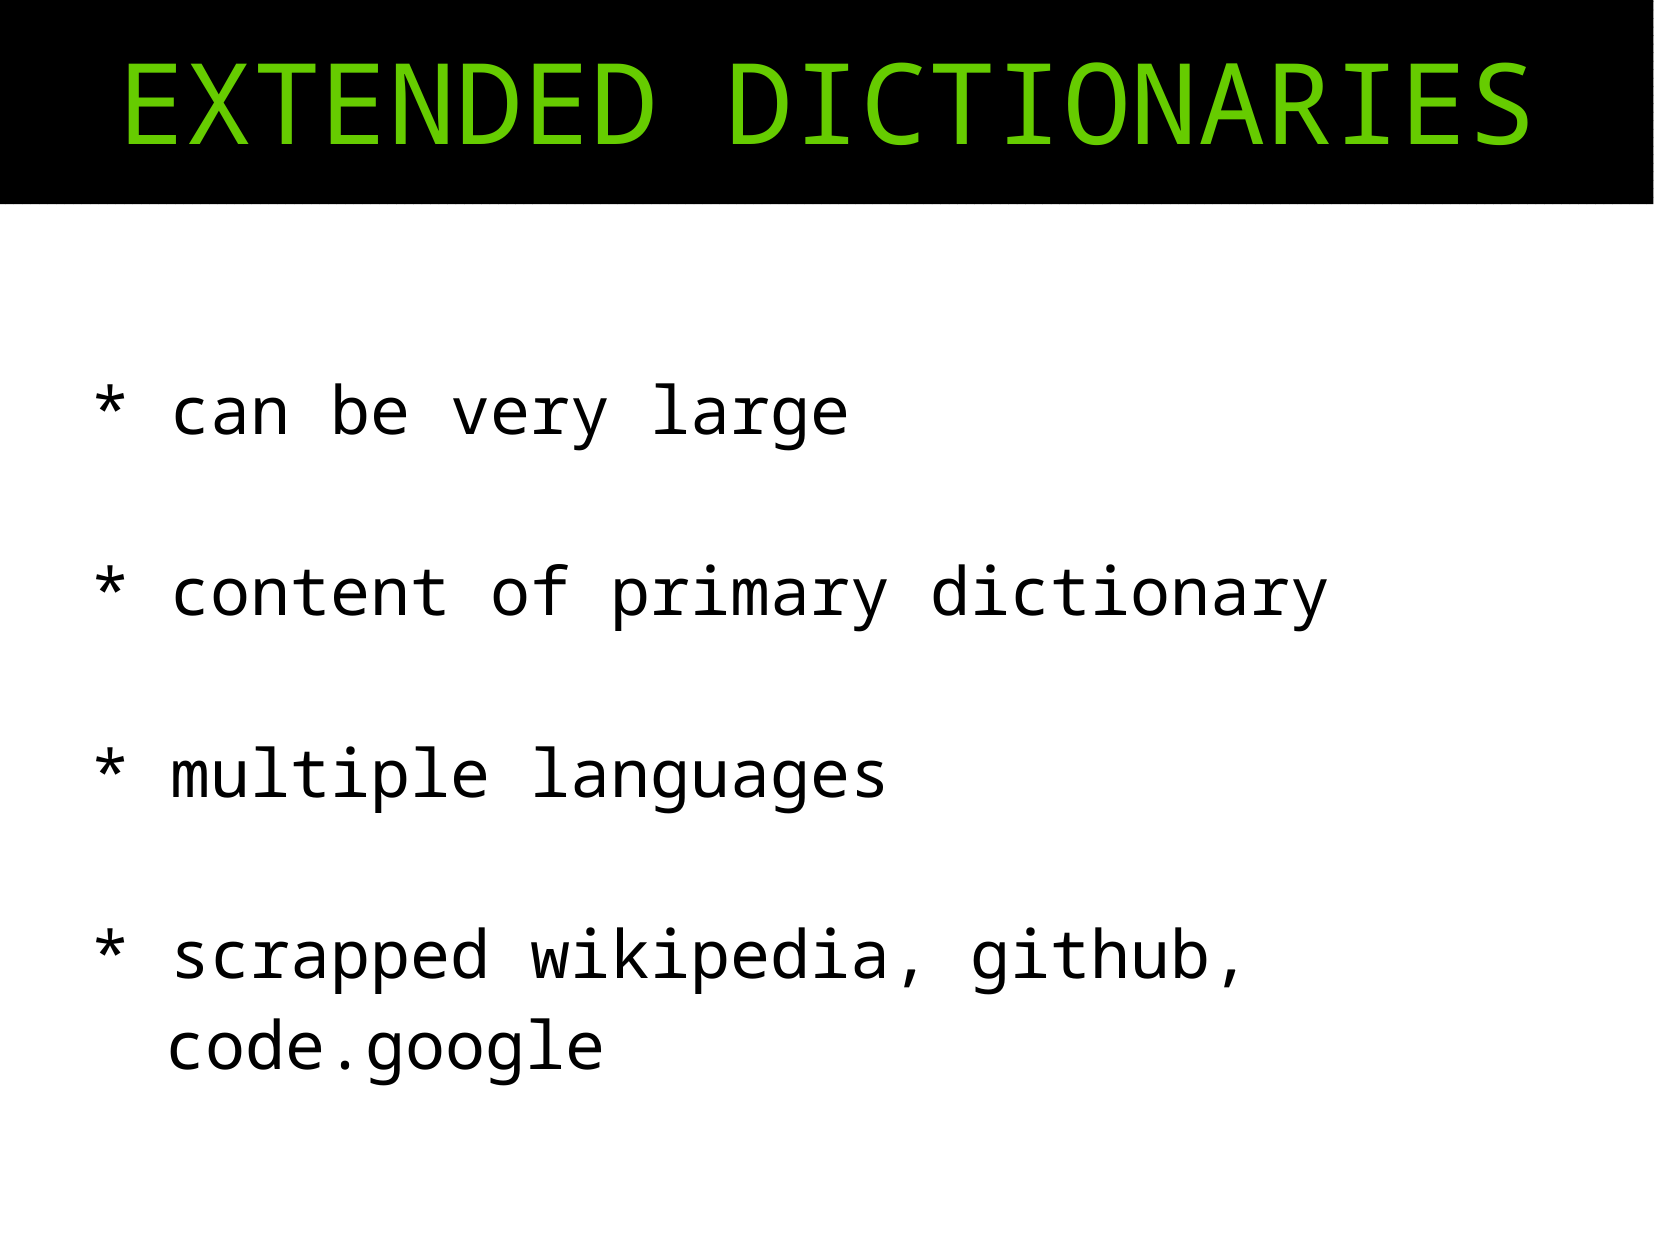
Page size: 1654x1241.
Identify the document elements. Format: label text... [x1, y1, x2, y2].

title EXTENDED DICTIONARIES [0, 0, 1654, 205]
subtitle * can be very large * content of primary dictionary * multiple languages * scrapped wikipedia, github, code.google [90, 306, 1621, 1147]
